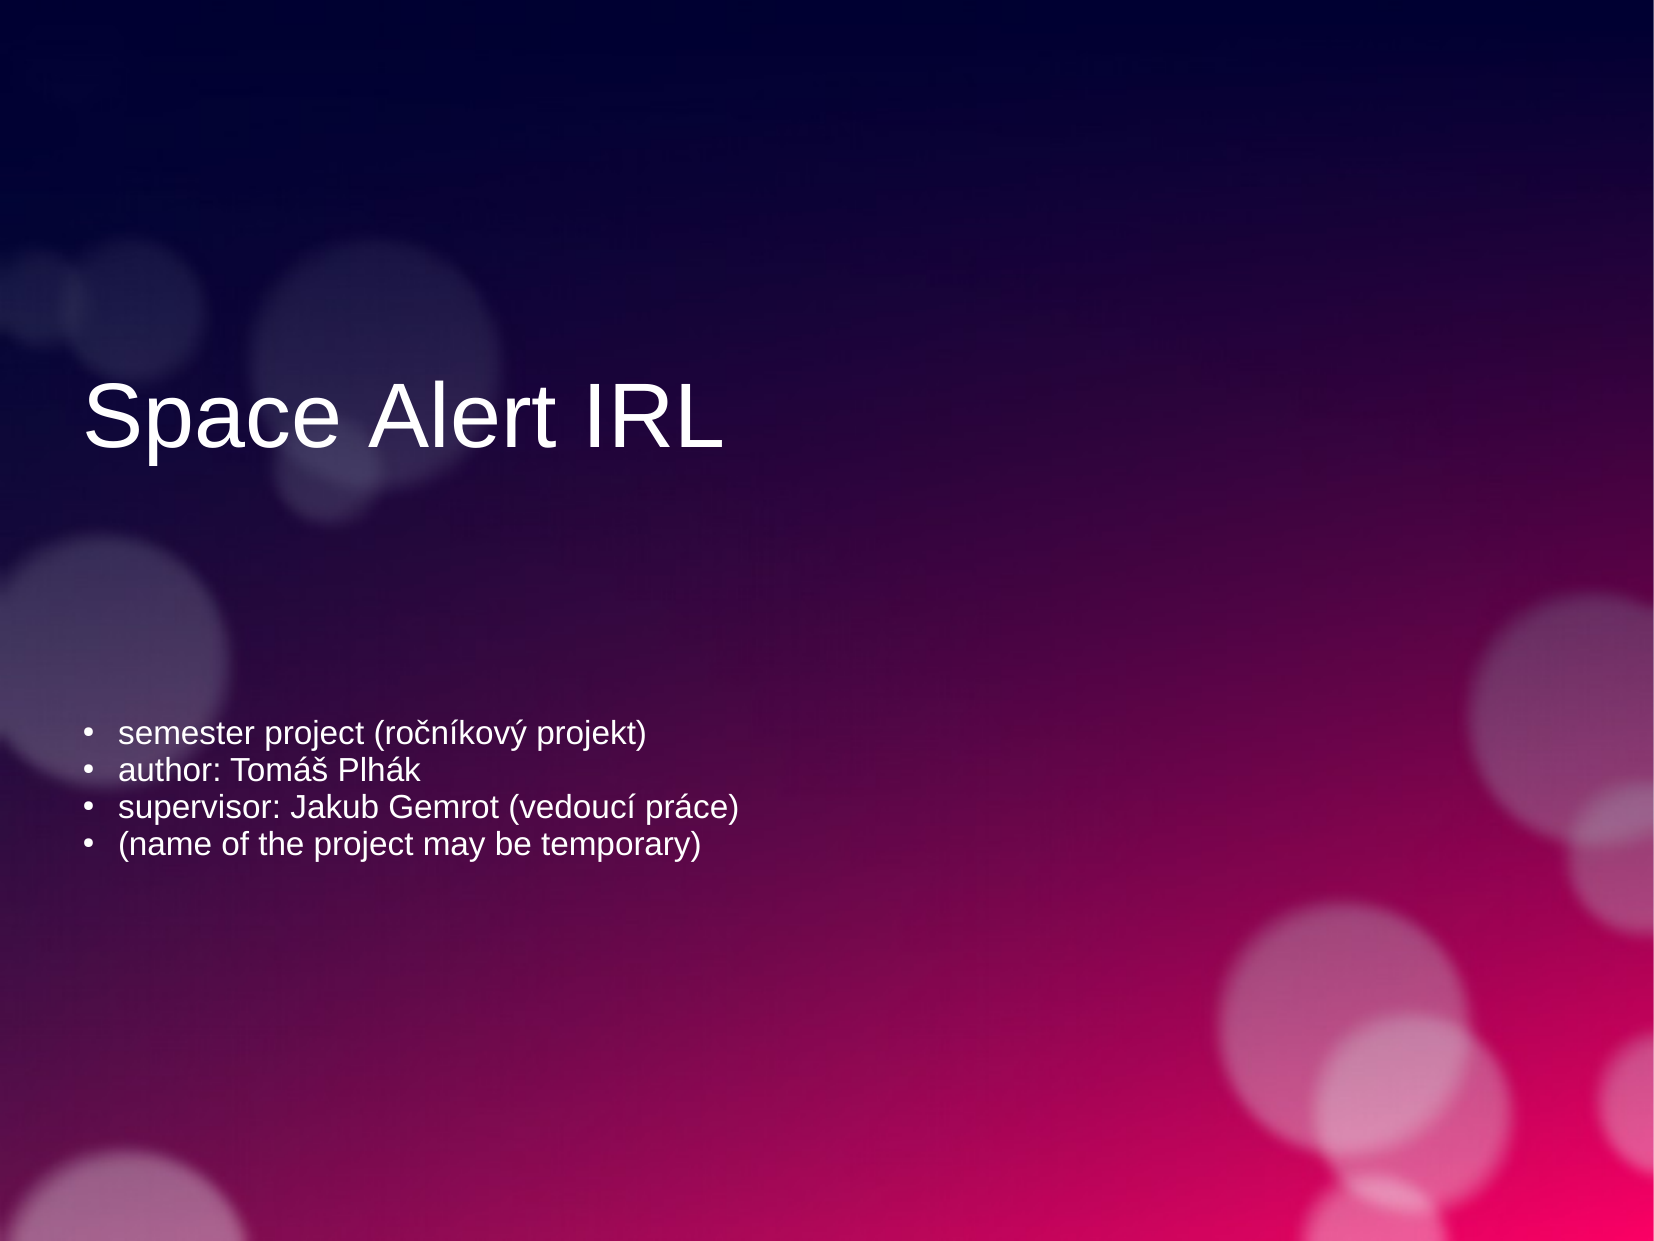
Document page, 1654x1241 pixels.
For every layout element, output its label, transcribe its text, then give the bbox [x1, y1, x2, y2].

picture [0, 0, 1654, 1241]
subtitle semester project (ročníkový projekt) author: Tomáš Plhák supervisor: Jakub Gemrot (vedoucí práce) (name of the project may be temporary) [82, 566, 1571, 1010]
title Space Alert IRL [82, 312, 1571, 520]
